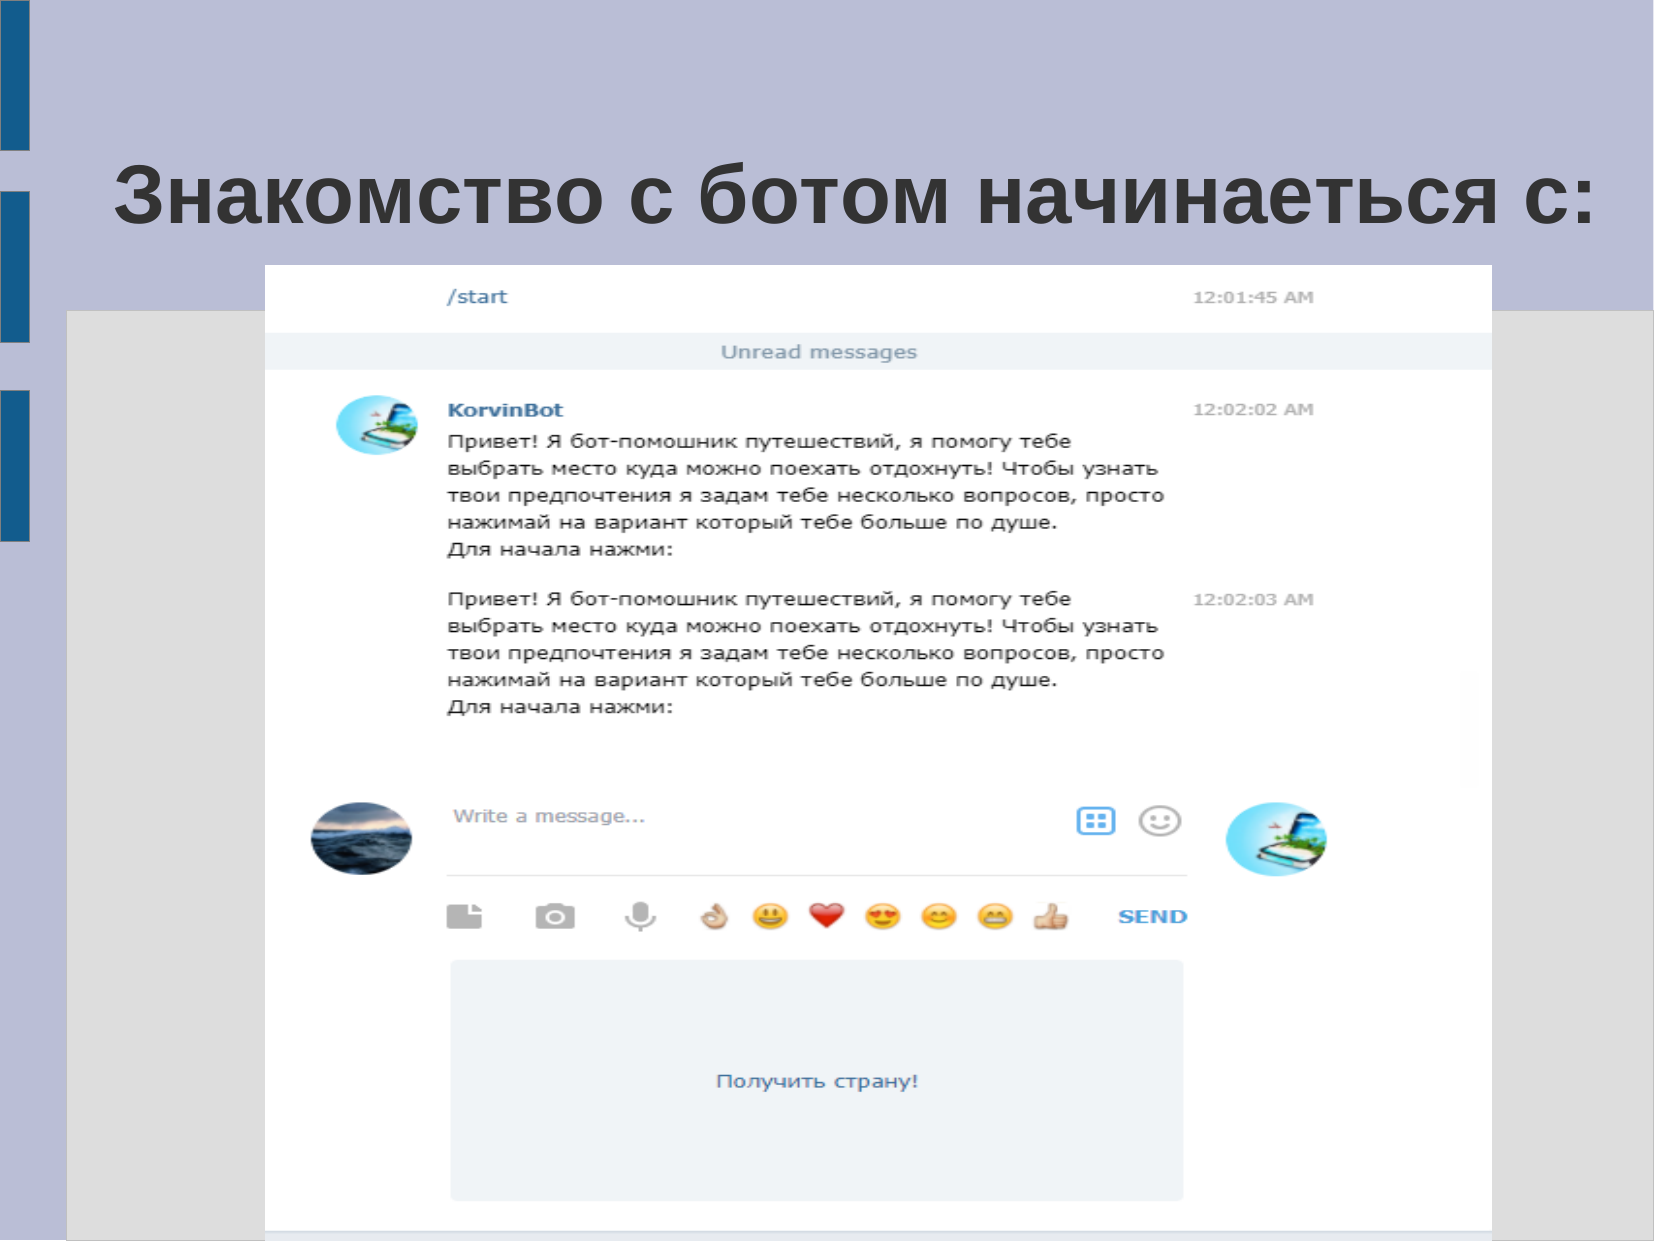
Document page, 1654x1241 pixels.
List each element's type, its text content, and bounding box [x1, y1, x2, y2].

picture [265, 265, 1492, 1241]
title Знакомство с ботом начинаеться с: [59, 91, 1654, 299]
